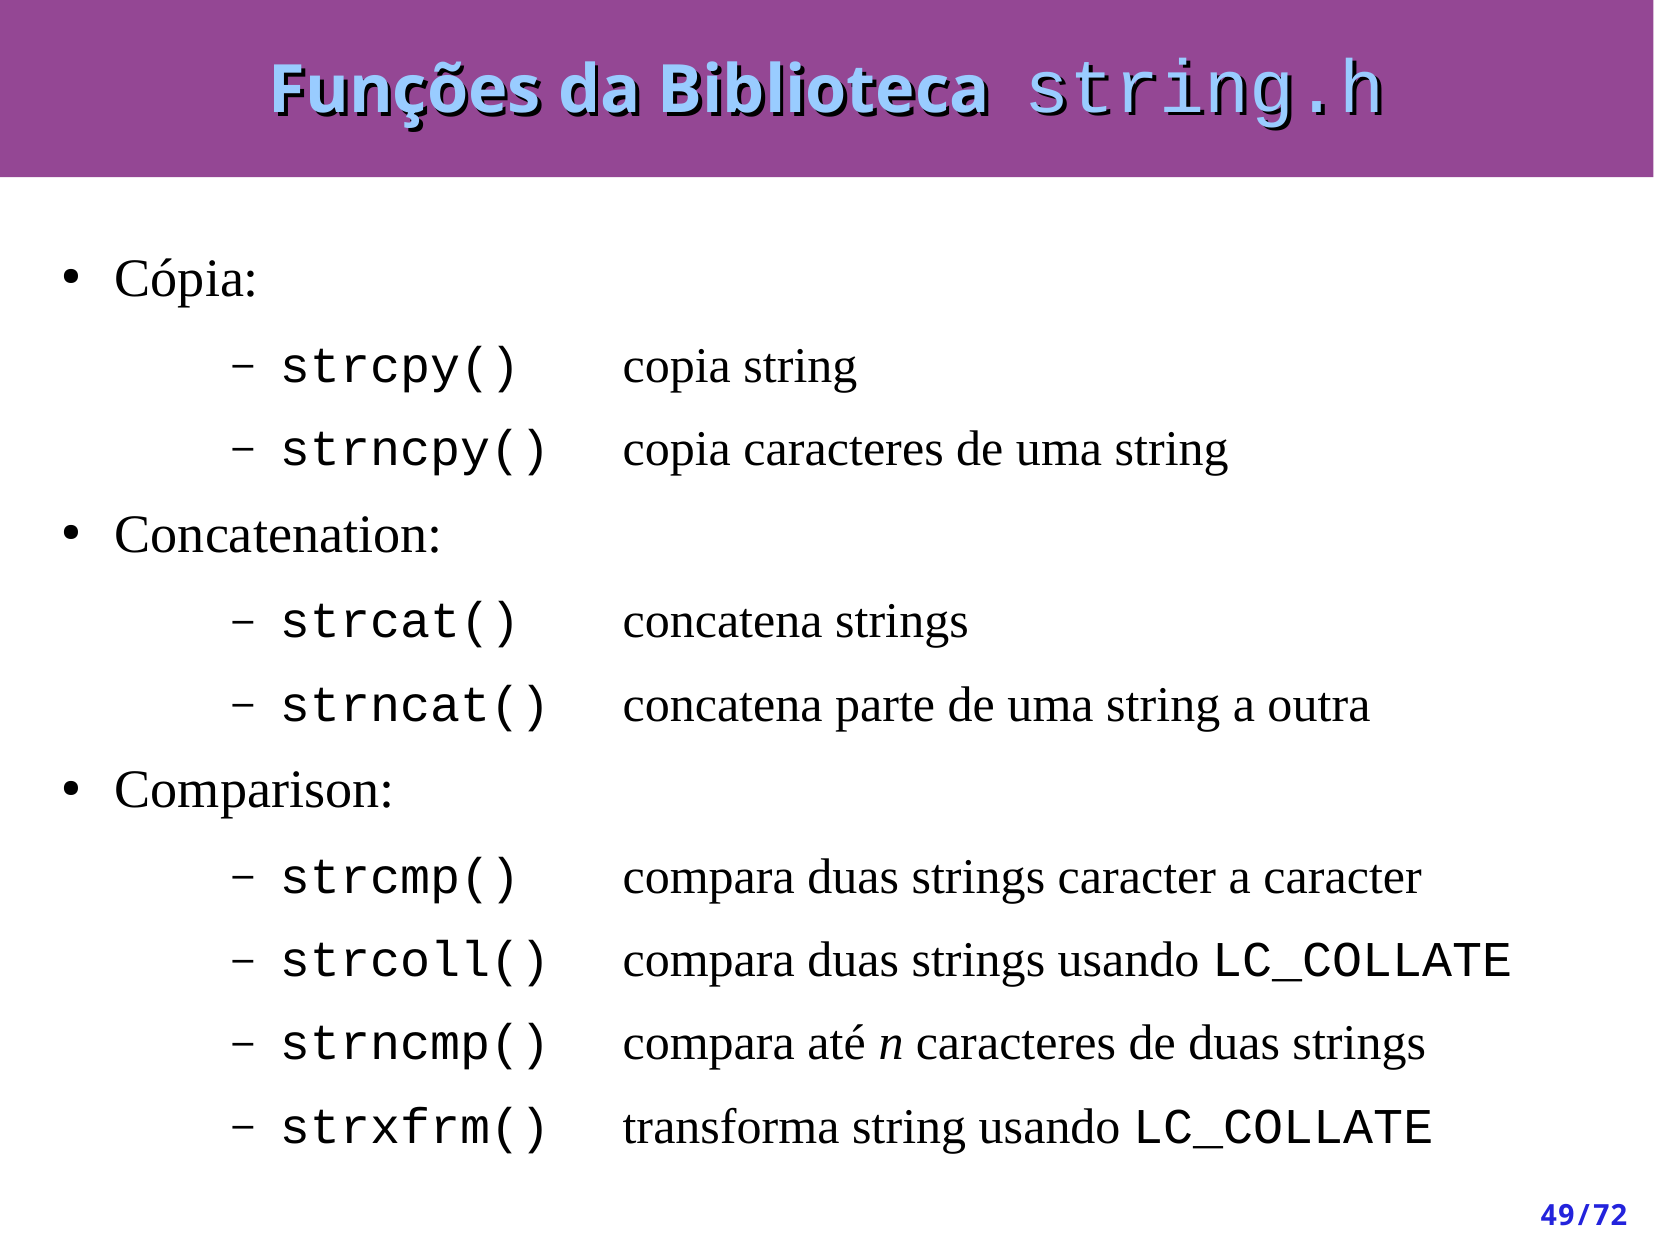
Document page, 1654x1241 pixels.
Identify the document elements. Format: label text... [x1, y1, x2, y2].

list Cópia: strcpy() copia string strncpy() copia caracteres de uma string Concatenation: strcat() concatena strings strncat() concatena parte de uma string a outra Comparison: strcmp() compara duas strings caracter a caracter strcoll() compara duas strings usando LC_COLLATE strncmp() compara até n caracteres de duas strings strxfrm() transforma string usando LC_COLLATE [43, 248, 1532, 1159]
title Funções da Biblioteca string.h [82, 0, 1571, 192]
